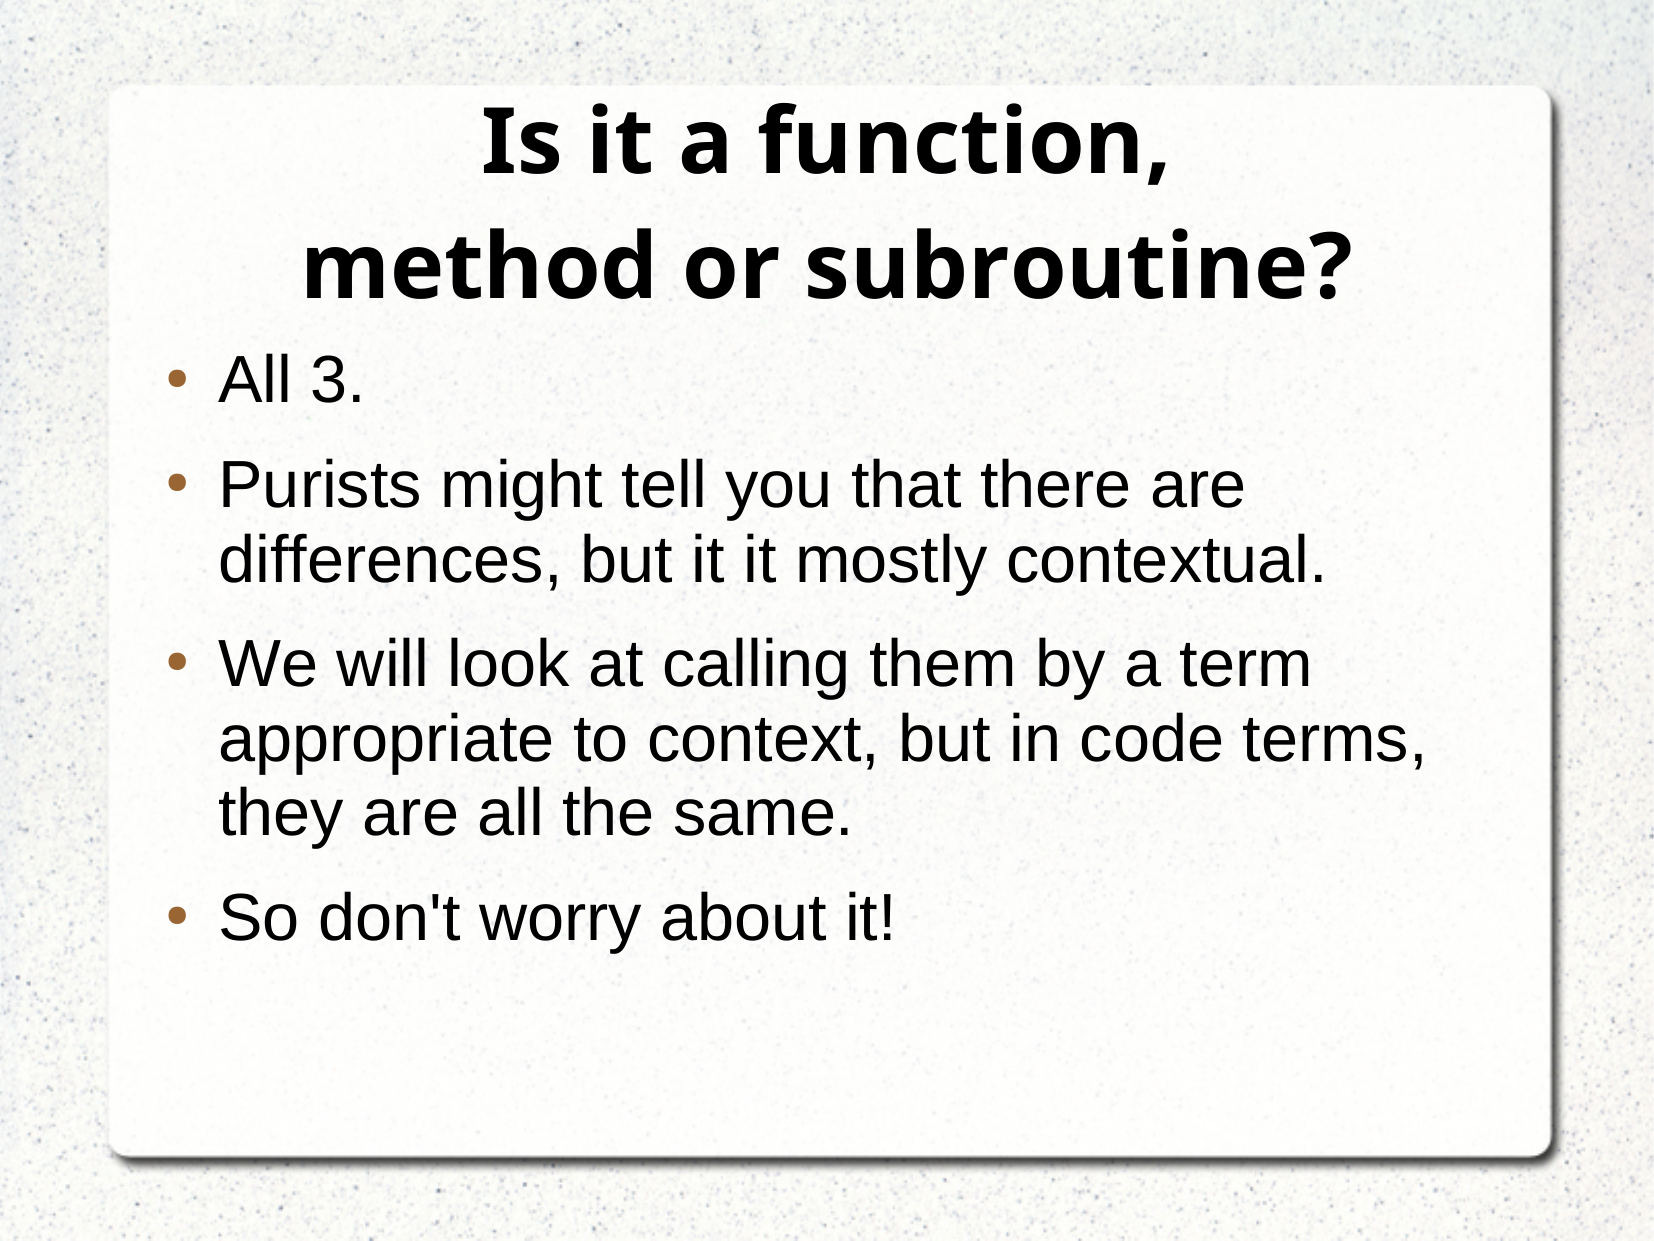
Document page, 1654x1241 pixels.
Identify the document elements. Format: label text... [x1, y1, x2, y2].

picture [0, 0, 1654, 1241]
list All 3. Purists might tell you that there are differences, but it it mostly contextual. We will look at calling them by a term appropriate to context, but in code terms, they are all the same. So don't worry about it! [147, 342, 1506, 978]
title Is it a function, method or subroutine? [118, 88, 1536, 312]
